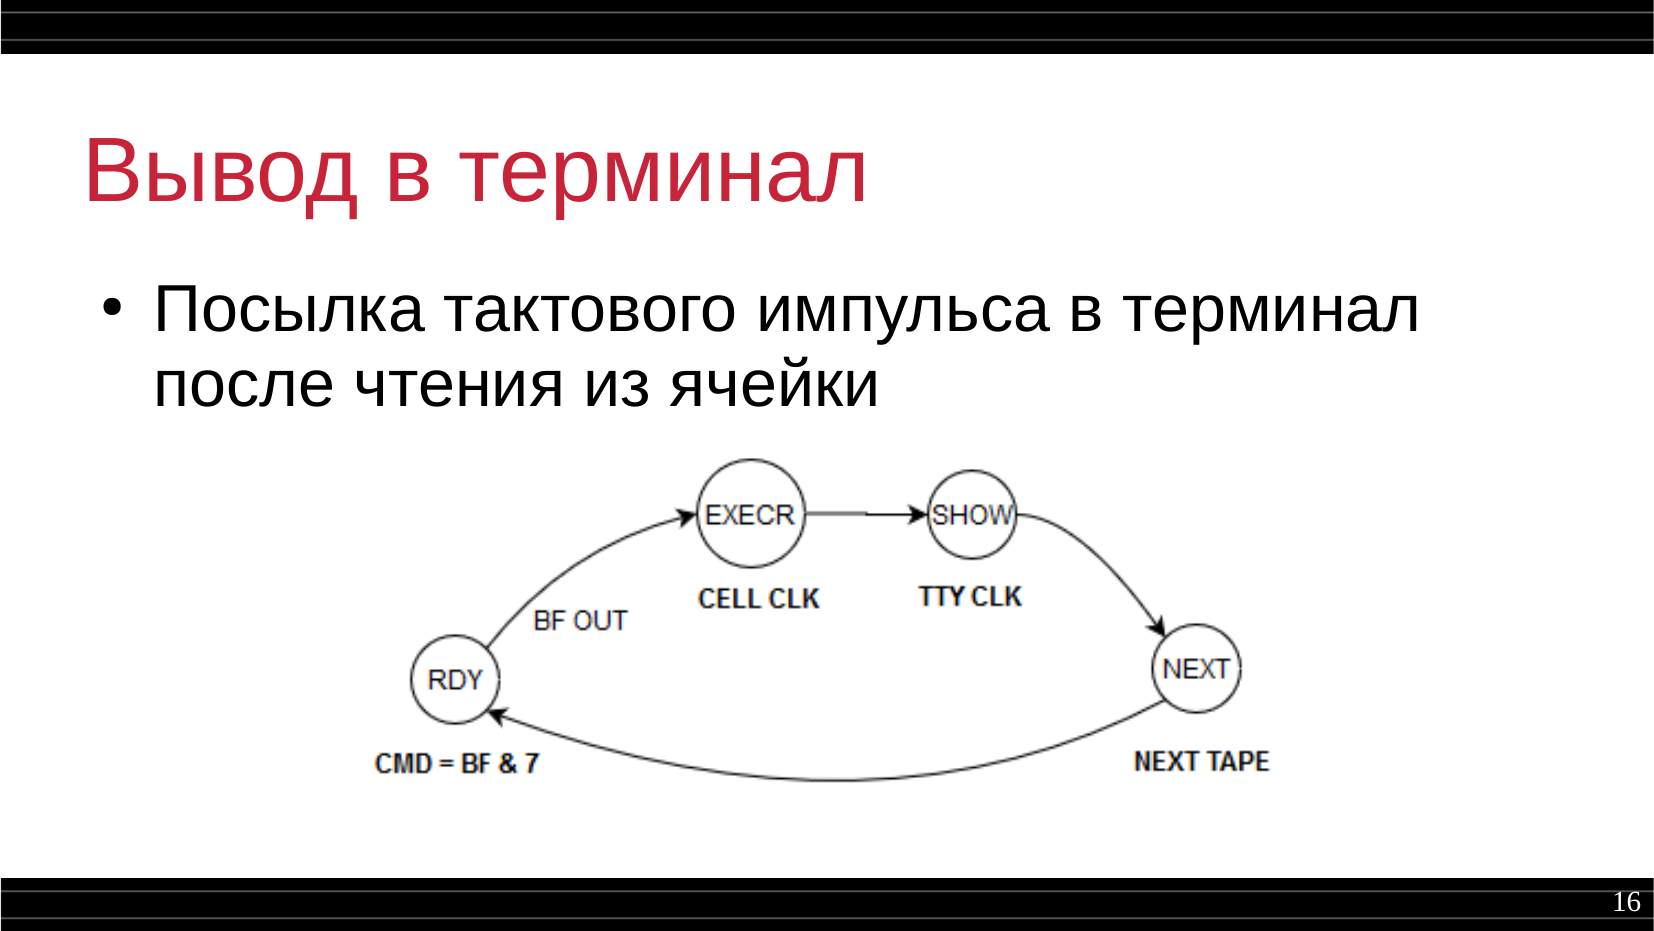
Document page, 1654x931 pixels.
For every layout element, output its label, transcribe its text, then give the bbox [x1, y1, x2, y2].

title Вывод в терминал [82, 92, 1571, 248]
list Посылка тактового импульса в терминал после чтения из ячейки [82, 271, 1571, 758]
picture [0, 0, 1654, 54]
picture [0, 878, 1654, 931]
picture [347, 413, 1306, 823]
